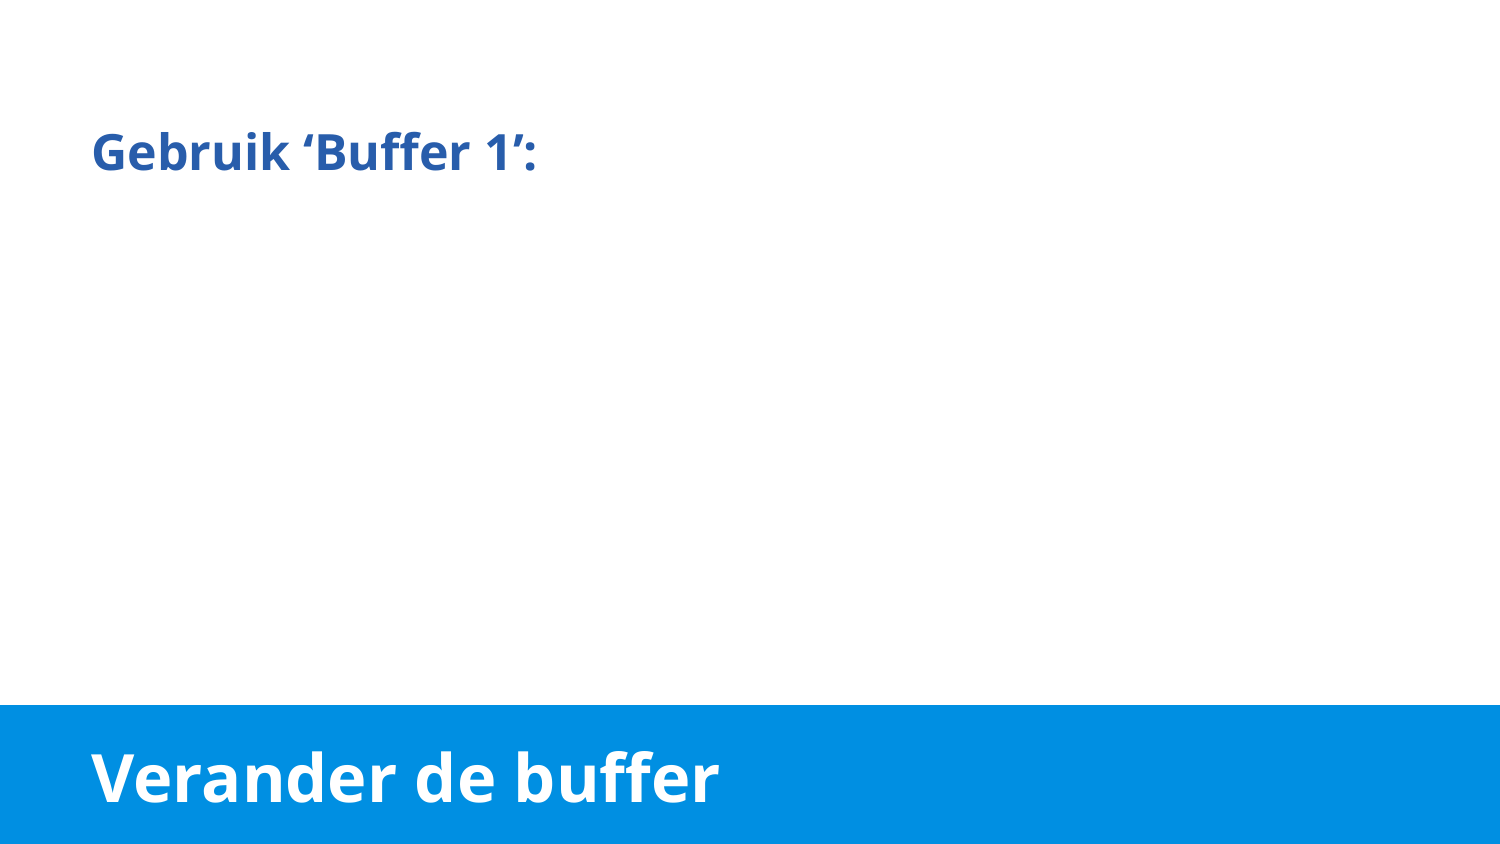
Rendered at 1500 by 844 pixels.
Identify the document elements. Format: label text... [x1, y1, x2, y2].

picture [0, 705, 1500, 844]
subtitle Gebruik ‘Buffer 1’: [76, 75, 1438, 152]
title Verander de buffer [76, 721, 1500, 828]
